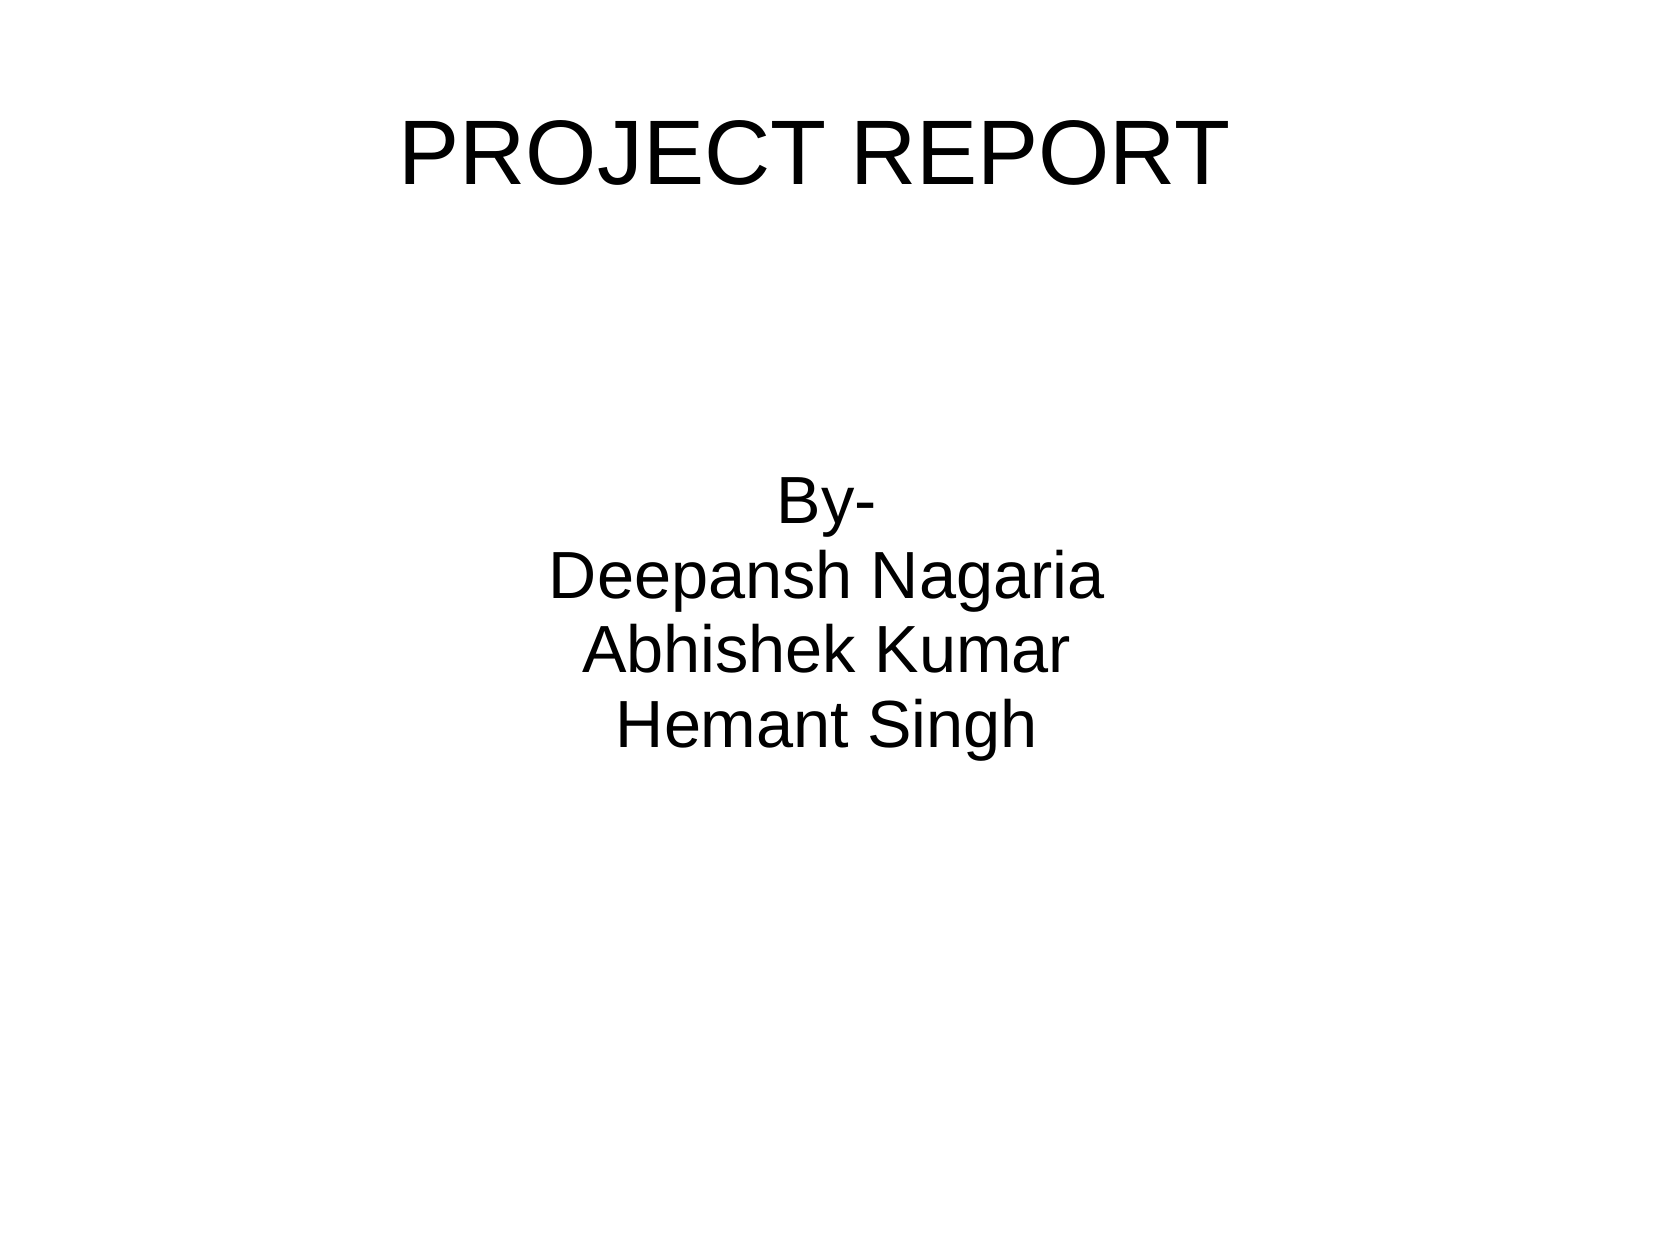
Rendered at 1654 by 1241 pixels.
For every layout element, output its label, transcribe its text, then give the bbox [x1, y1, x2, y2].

title PROJECT REPORT [70, 49, 1559, 257]
subtitle By- Deepansh Nagaria Abhishek Kumar Hemant Singh [82, 290, 1571, 1010]
